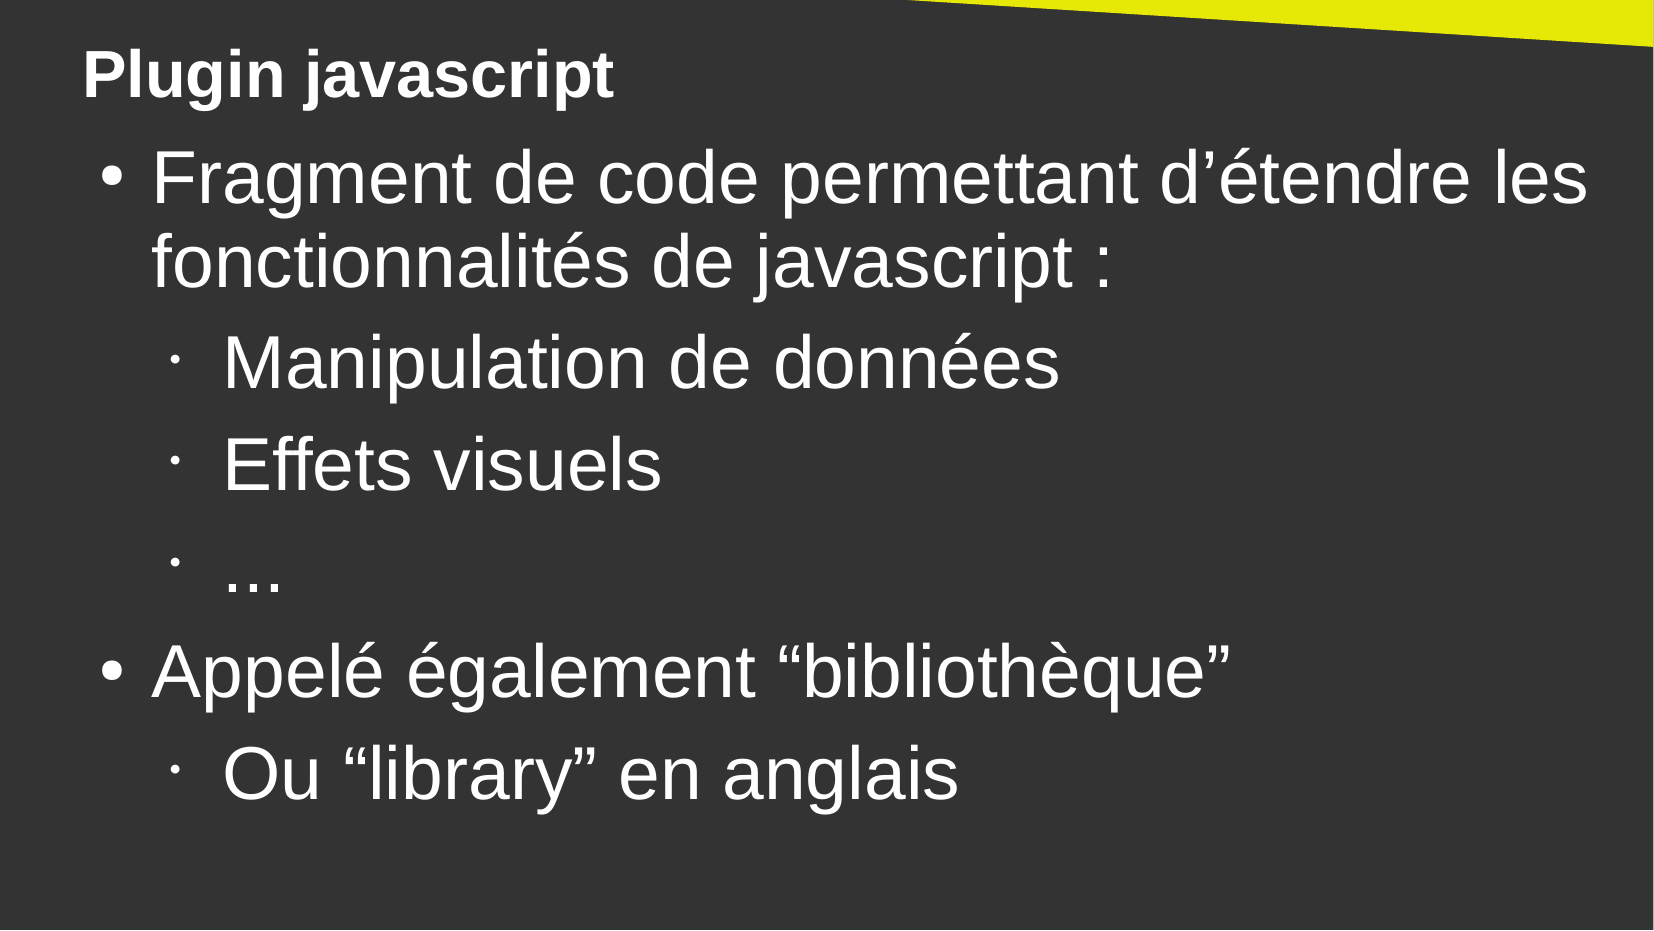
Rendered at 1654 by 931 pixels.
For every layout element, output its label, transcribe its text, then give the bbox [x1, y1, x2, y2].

title Plugin javascript [82, 37, 1571, 114]
list Fragment de code permettant d’étendre les fonctionnalités de javascript : Manipulation de données Effets visuels ... Appelé également “bibliothèque” Ou “library” en anglais [80, 135, 1620, 827]
text_box [907, 0, 1654, 47]
